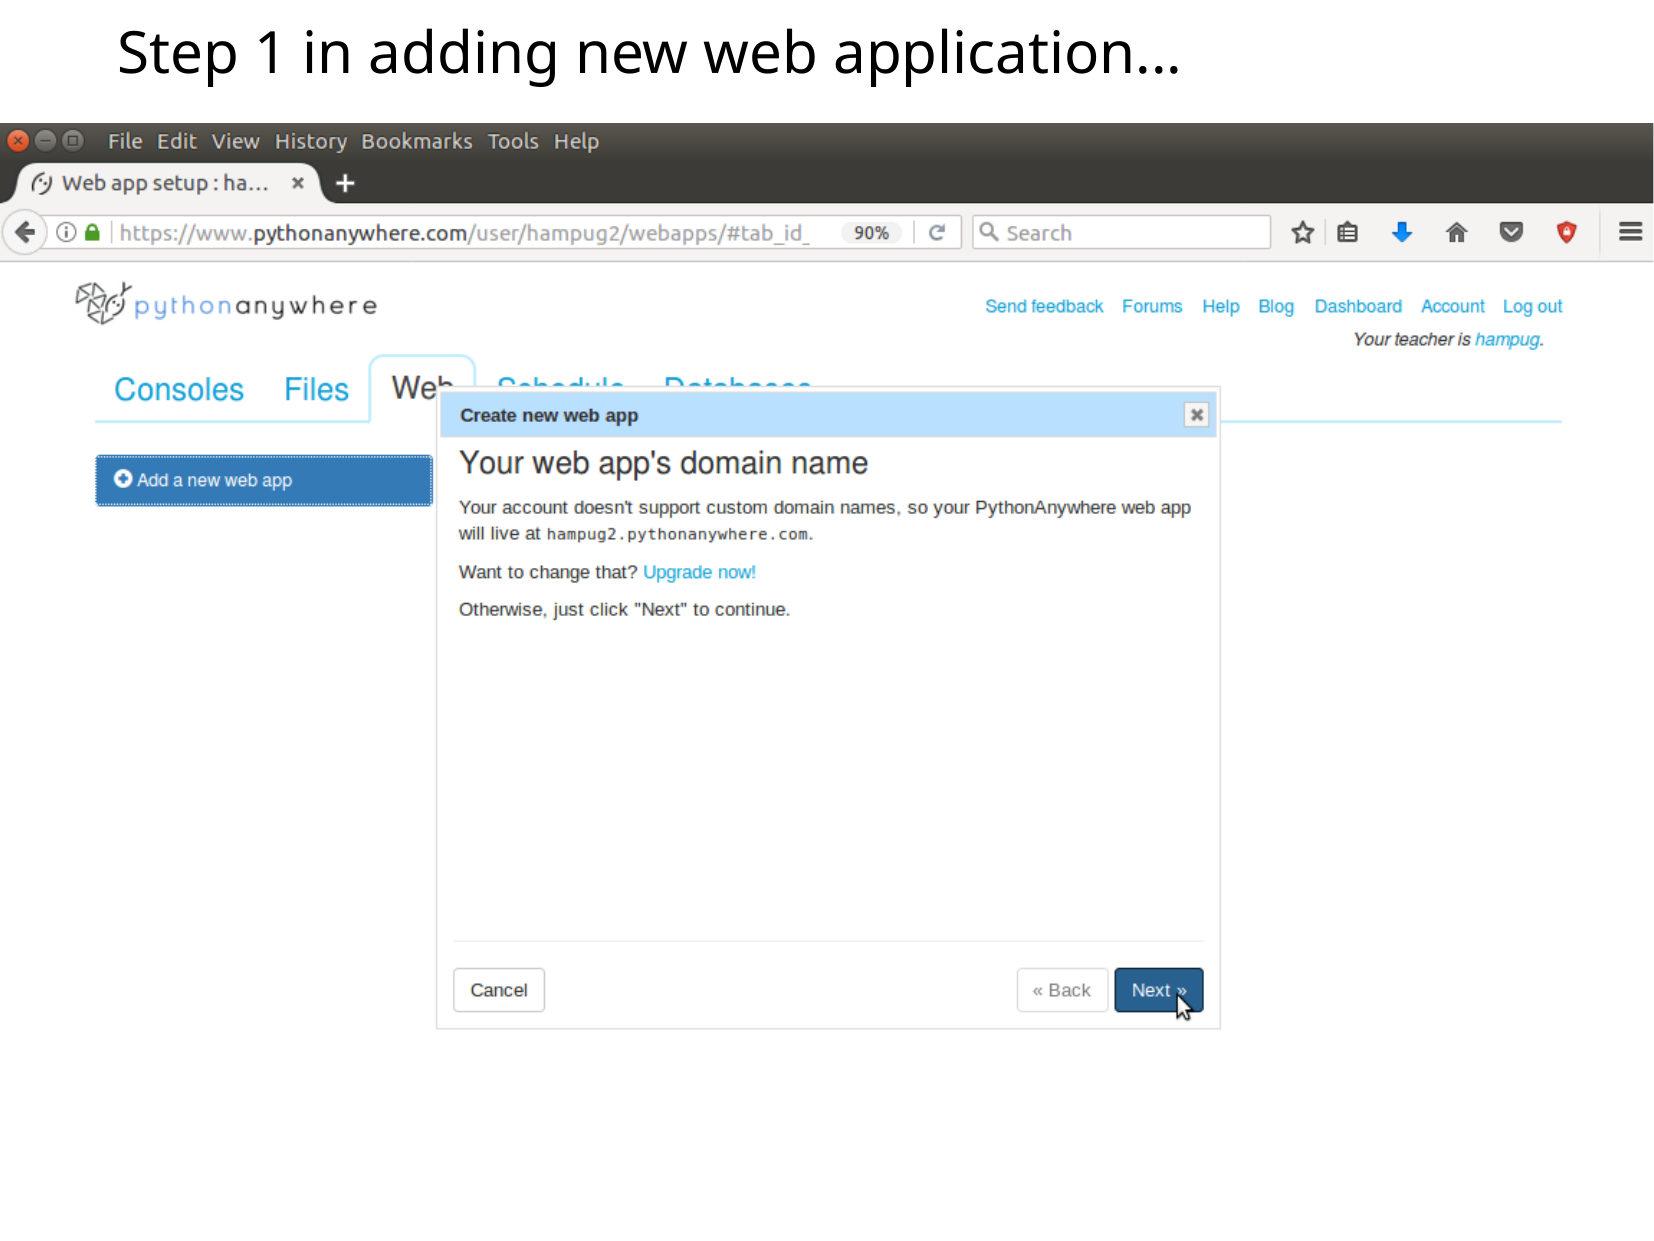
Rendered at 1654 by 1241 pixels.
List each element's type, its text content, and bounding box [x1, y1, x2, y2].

picture [0, 123, 1654, 1070]
text_box Step 1 in adding new web application... [117, 0, 1606, 101]
